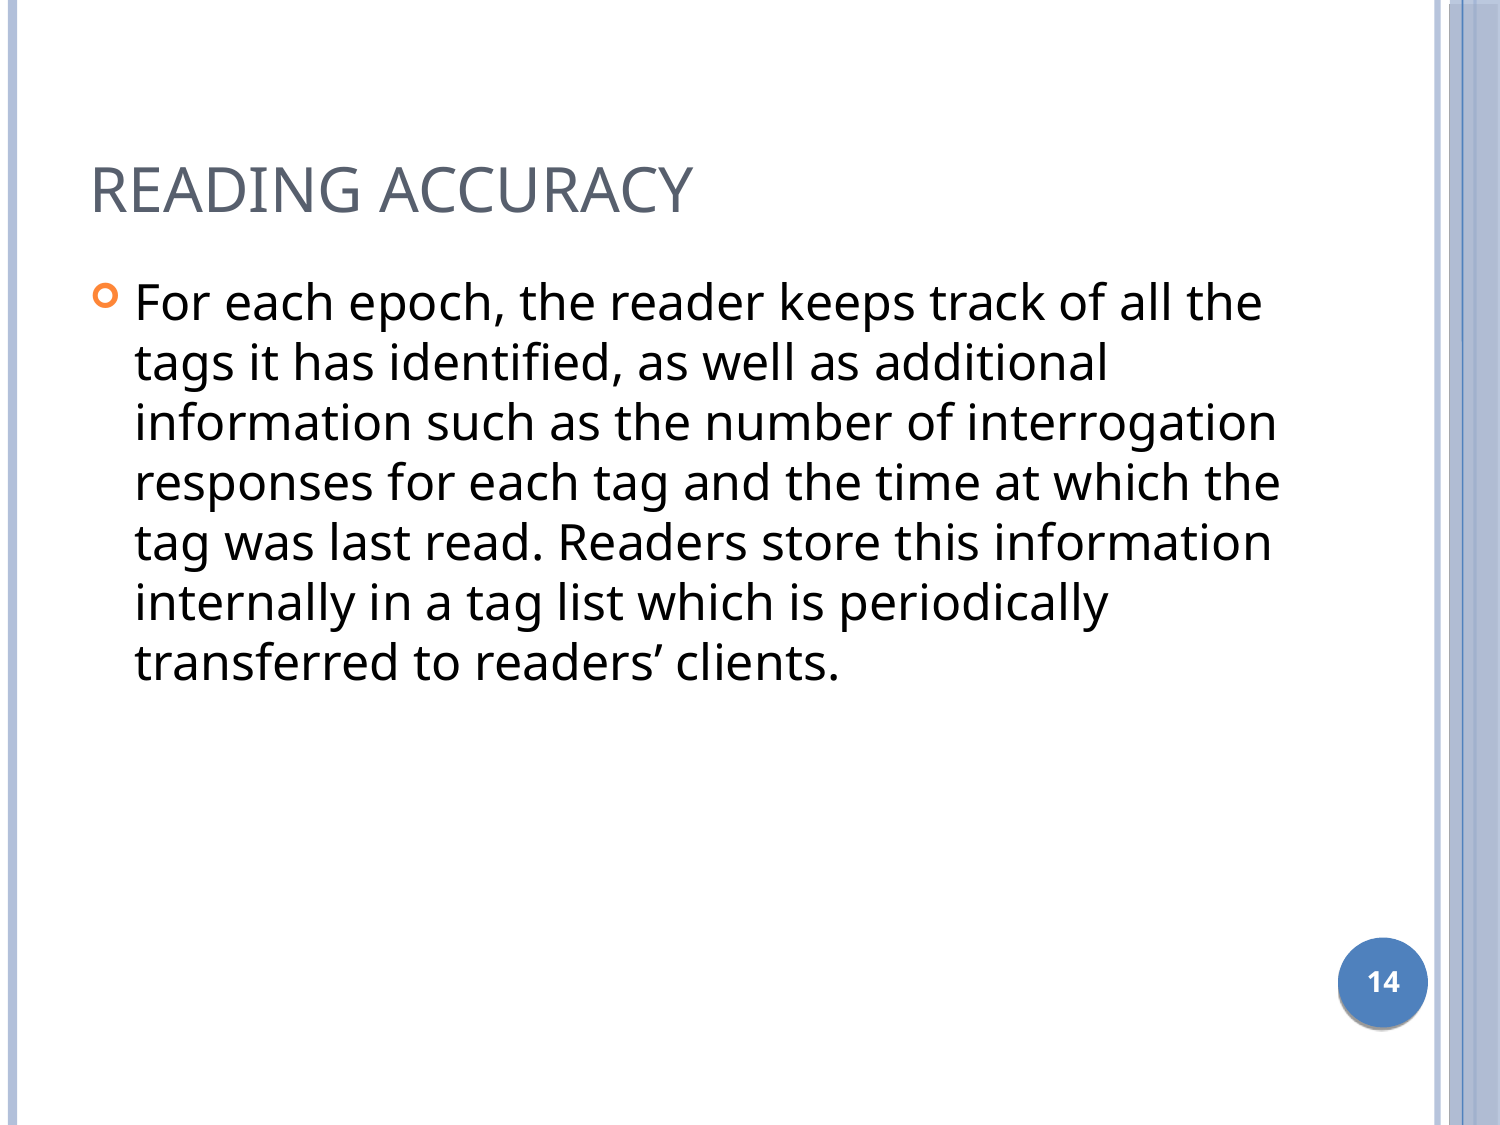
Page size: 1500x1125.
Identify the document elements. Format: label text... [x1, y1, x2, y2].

text_box Reading Accuracy [74, 45, 1300, 233]
text_box <number> [1333, 940, 1434, 1027]
text_box For each epoch, the reader keeps track of all the tags it has identified, as well as additional information such as the number of interrogation responses for each tag and the time at which the tag was last read. Readers store this information internally in a tag list which is periodically transferred to readers’ clients. [74, 262, 1300, 1062]
